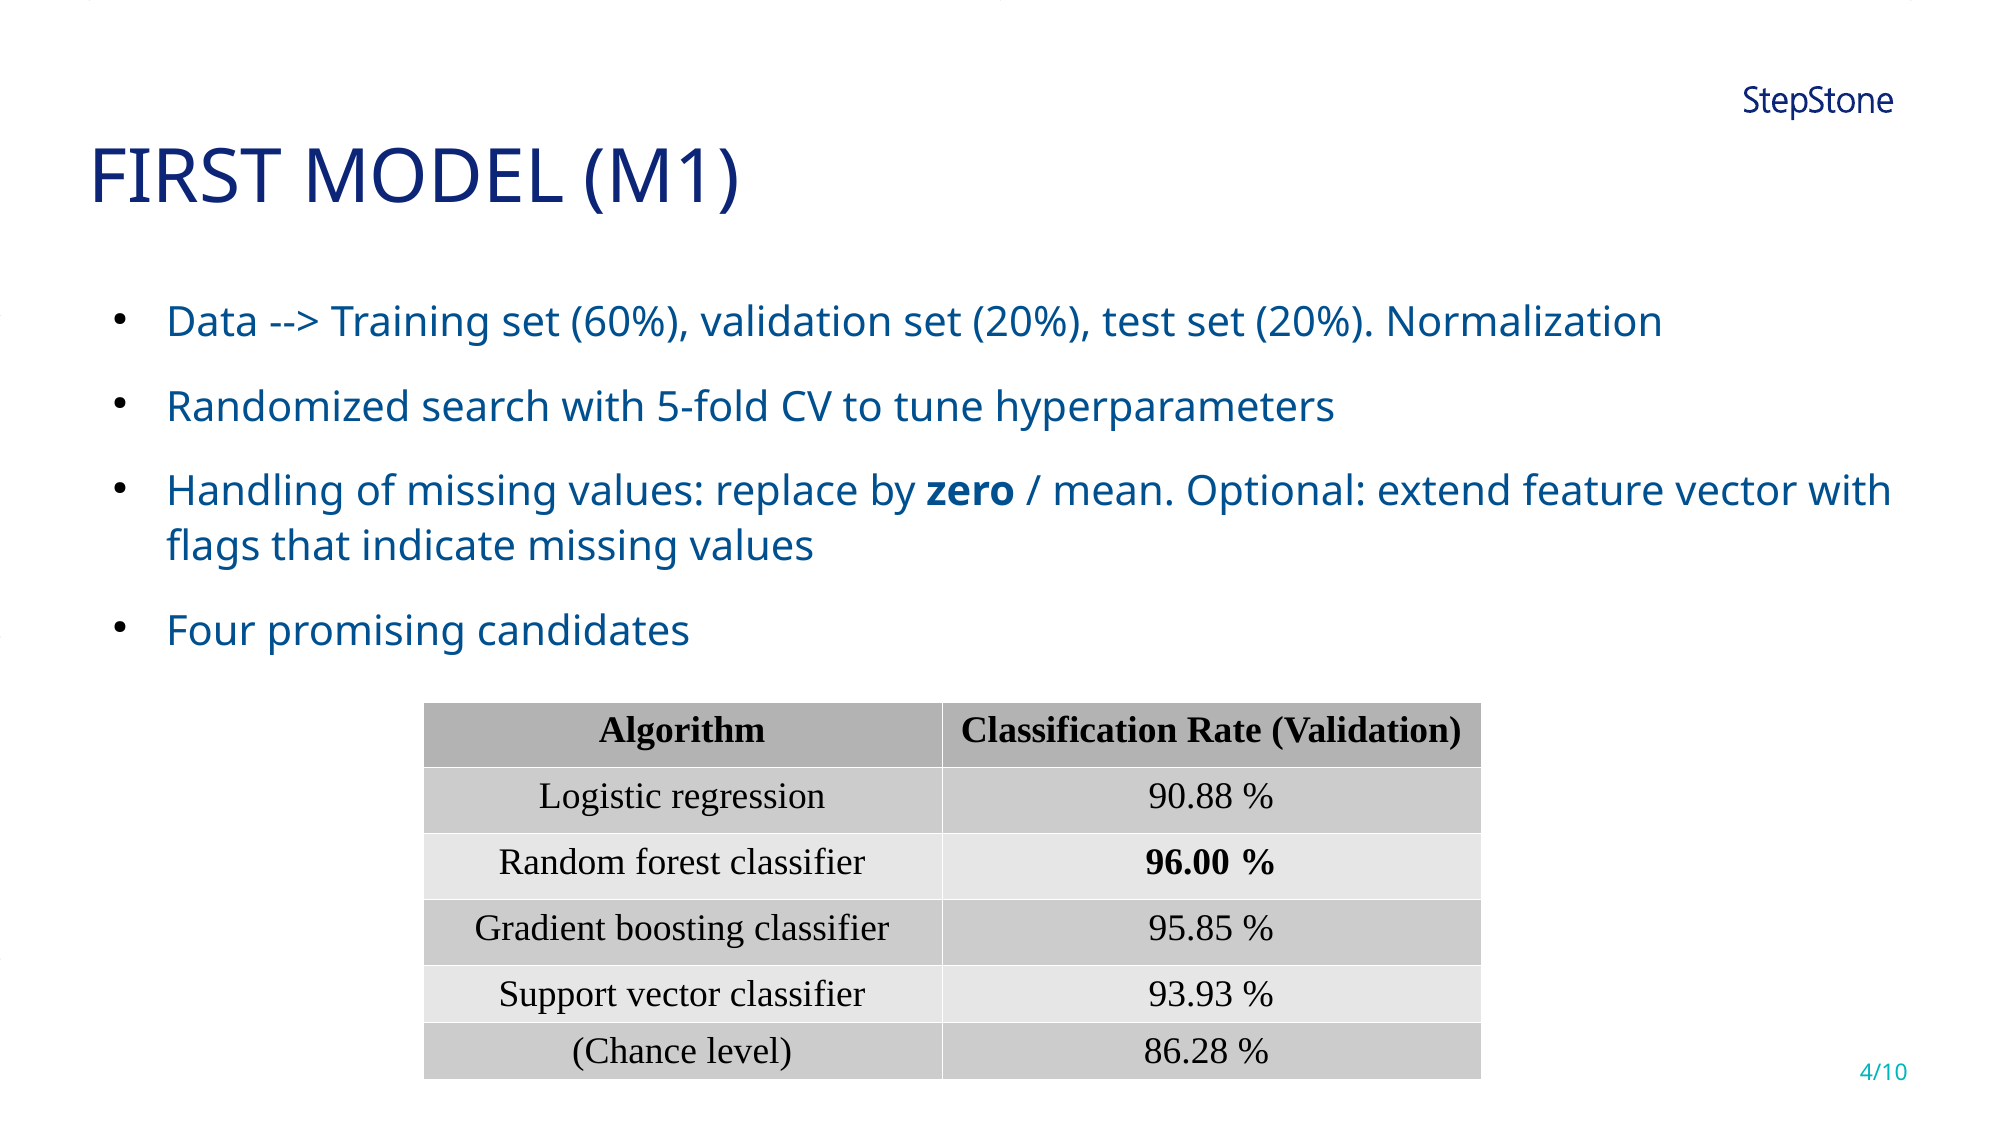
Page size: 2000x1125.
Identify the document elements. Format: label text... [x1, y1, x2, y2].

table_cell 93.93 % [943, 966, 1481, 1022]
table_cell (Chance level) [424, 1023, 942, 1079]
list 4/10 [1845, 1044, 1951, 1096]
table_cell Support vector classifier [424, 966, 942, 1022]
table_cell Gradient boosting classifier [424, 934, 942, 965]
table_cell 86.28 % [943, 1023, 1481, 1079]
table_cell 95.85 % [943, 934, 1481, 965]
list Data --> Training set (60%), validation set (20%), test set (20%). Normalization Randomized search with 5-fold CV to tune hyperparameters Handling of missing values: replace by zero / mean. Optional: extend feature vector with flags that indicate missing values Four promising candidates [95, 289, 1918, 934]
title First model (M1) [88, 137, 1662, 315]
